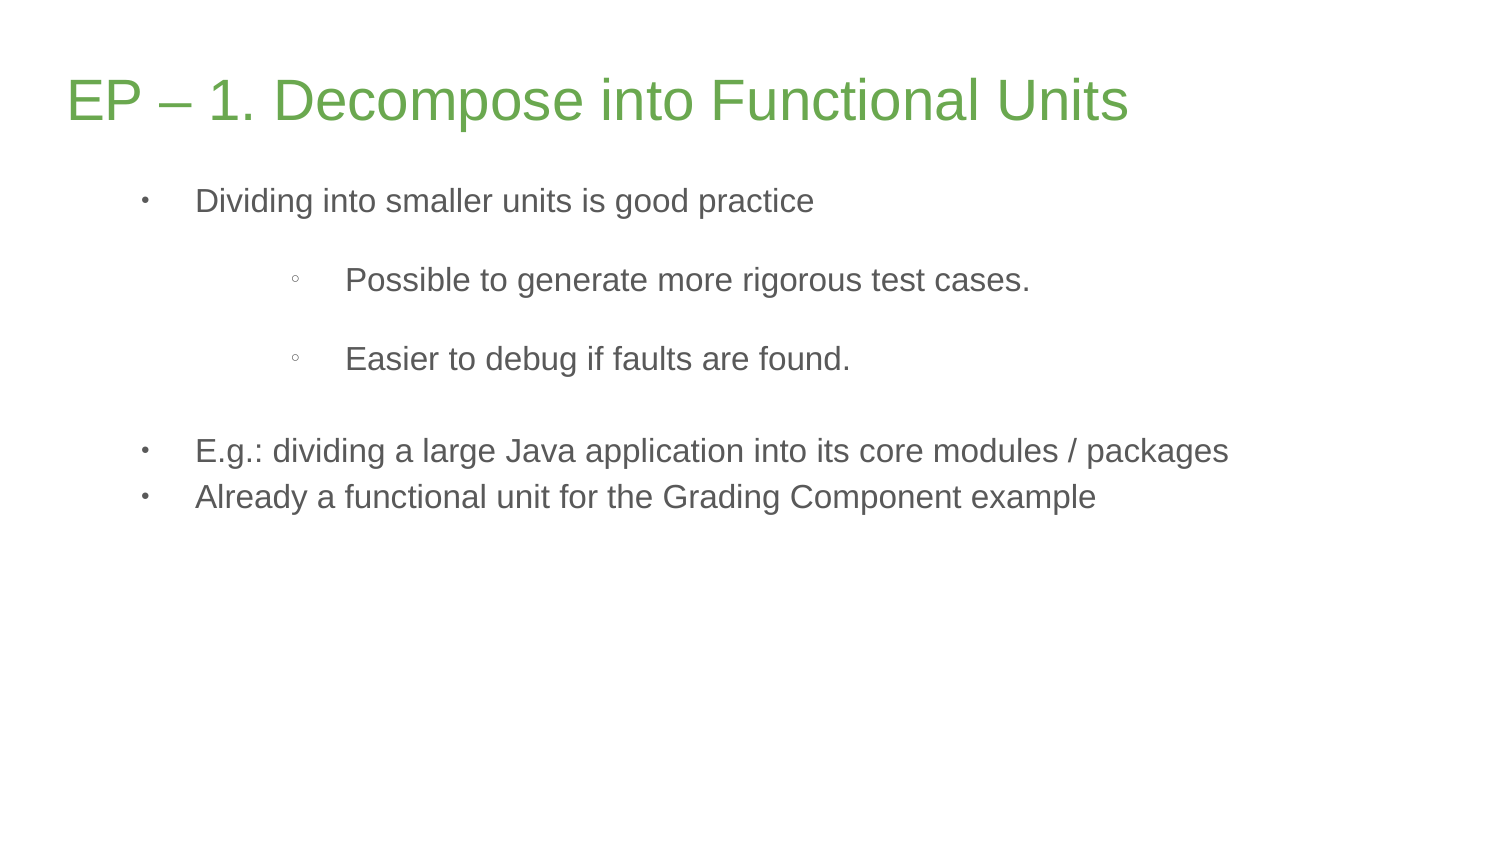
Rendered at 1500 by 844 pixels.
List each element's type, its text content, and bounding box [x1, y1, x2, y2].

list Dividing into smaller units is good practice Possible to generate more rigorous test cases. Easier to debug if faults are found. E.g.: dividing a large Java application into its core modules / packages Already a functional unit for the Grading Component example [84, 158, 1427, 761]
title EP – 1. Decompose into Functional Units [51, 47, 1449, 142]
